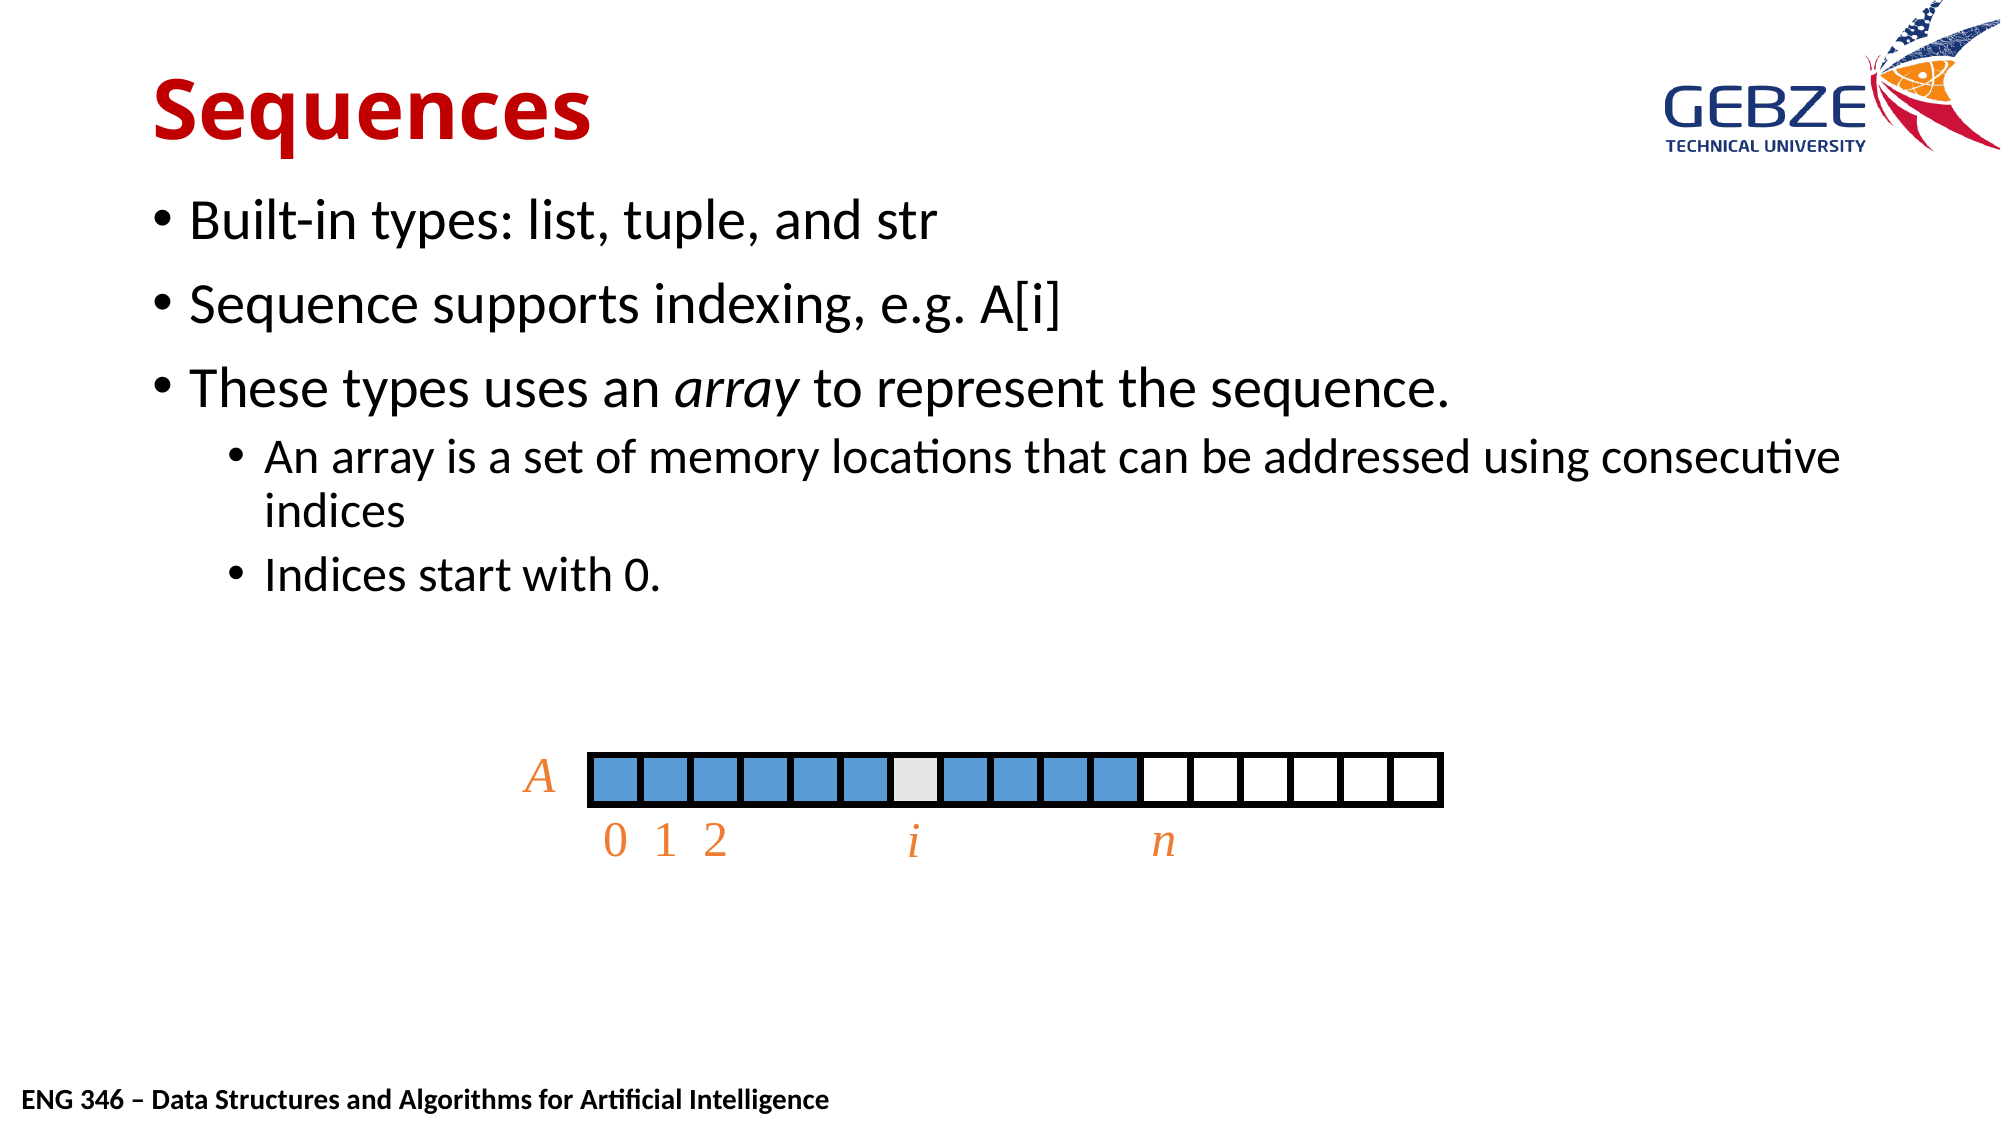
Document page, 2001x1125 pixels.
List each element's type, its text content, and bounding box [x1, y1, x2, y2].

text_box n [1140, 805, 1187, 866]
text_box i [890, 807, 937, 868]
title Sequences [137, 59, 1863, 166]
list Built-in types: list, tuple, and str Sequence supports indexing, e.g. A[i] These types uses an array to represent the sequence. An array is a set of memory locations that can be addressed using consecutive indices Indices start with 0. [137, 181, 1863, 642]
text_box 2 [703, 805, 729, 866]
text_box A [515, 742, 565, 803]
text_box 1 [653, 805, 679, 866]
text_box [590, 754, 1441, 805]
picture [1665, 0, 2001, 152]
text_box 0 [603, 805, 629, 866]
